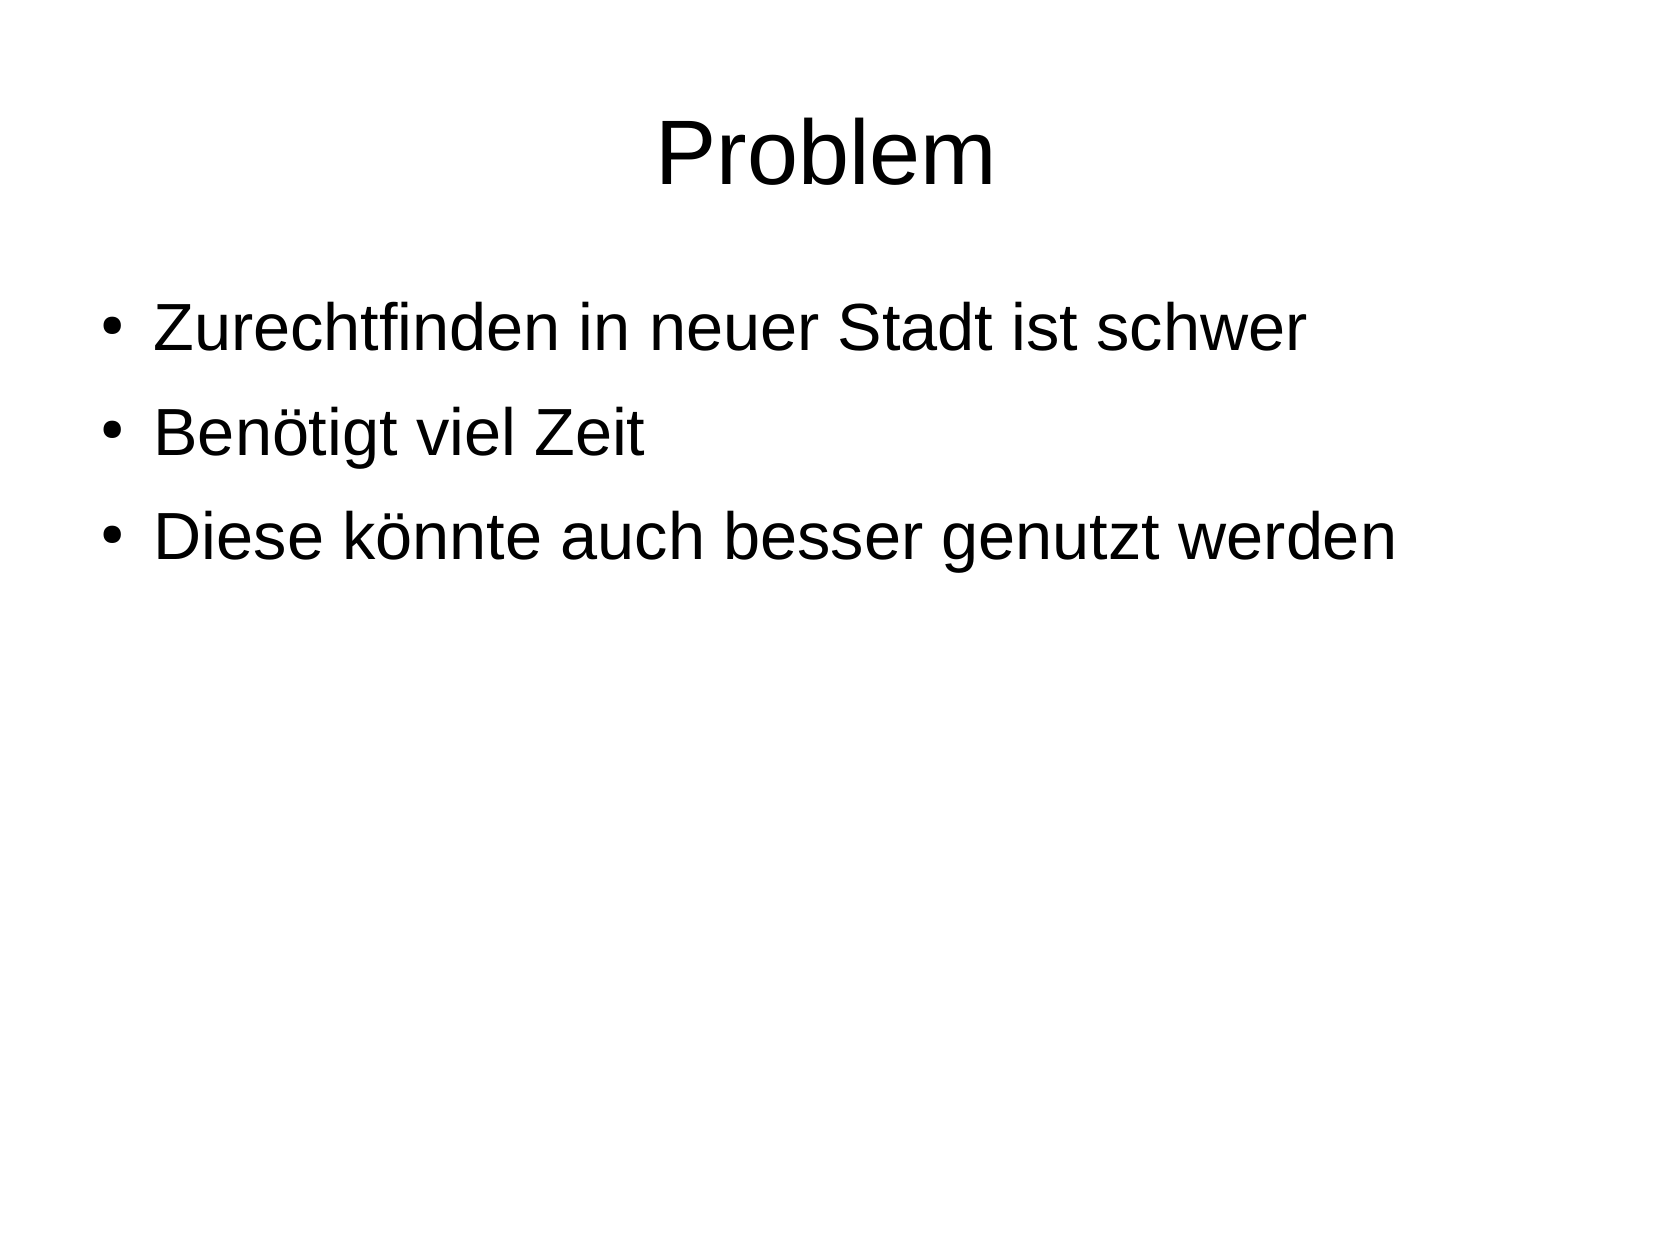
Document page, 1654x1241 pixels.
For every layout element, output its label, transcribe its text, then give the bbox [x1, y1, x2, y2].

list Zurechtfinden in neuer Stadt ist schwer Benötigt viel Zeit Diese könnte auch besser genutzt werden [82, 290, 1571, 1010]
title Problem [82, 49, 1571, 257]
